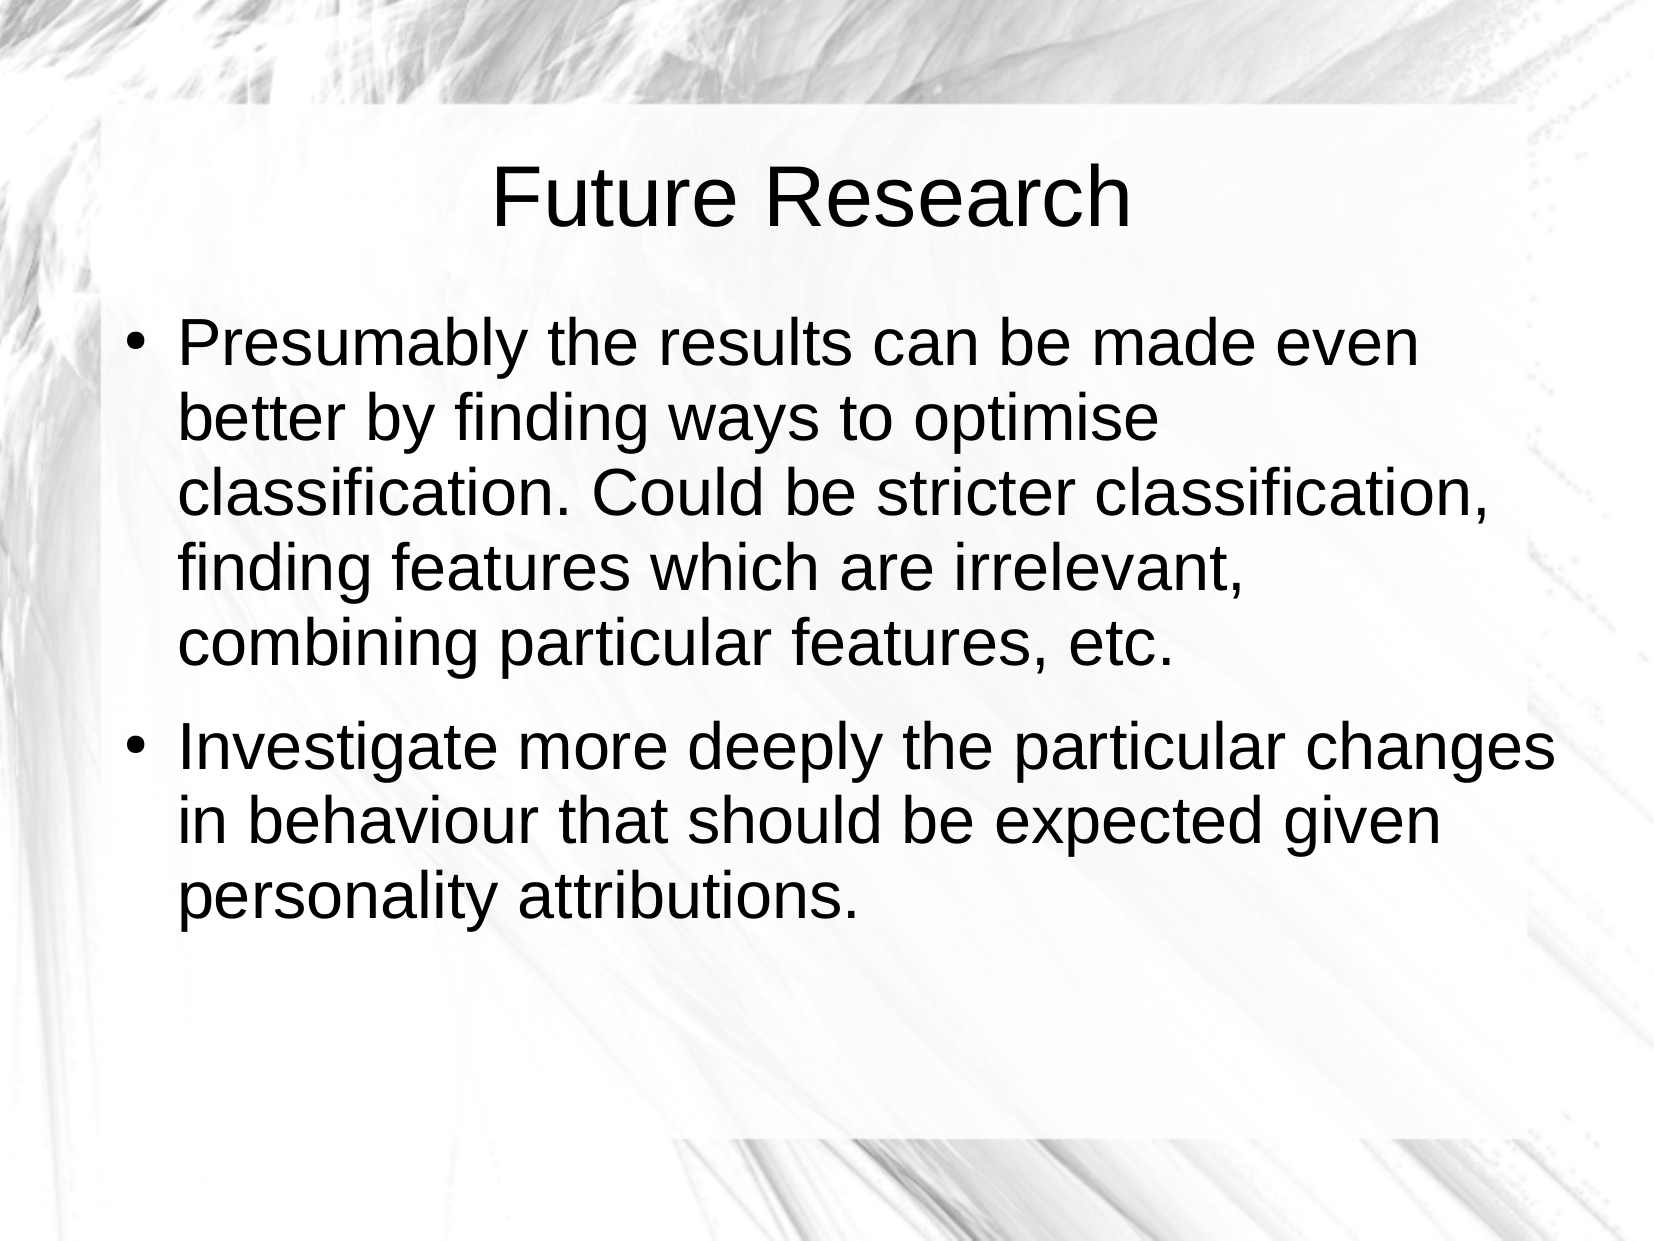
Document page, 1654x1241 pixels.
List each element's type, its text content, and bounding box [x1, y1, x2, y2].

list Presumably the results can be made even better by finding ways to optimise classification. Could be stricter classification, finding features which are irrelevant, combining particular features, etc. Investigate more deeply the particular changes in behaviour that should be expected given personality attributions. [106, 305, 1559, 934]
title Future Research [118, 112, 1506, 281]
picture [0, 0, 1654, 1241]
